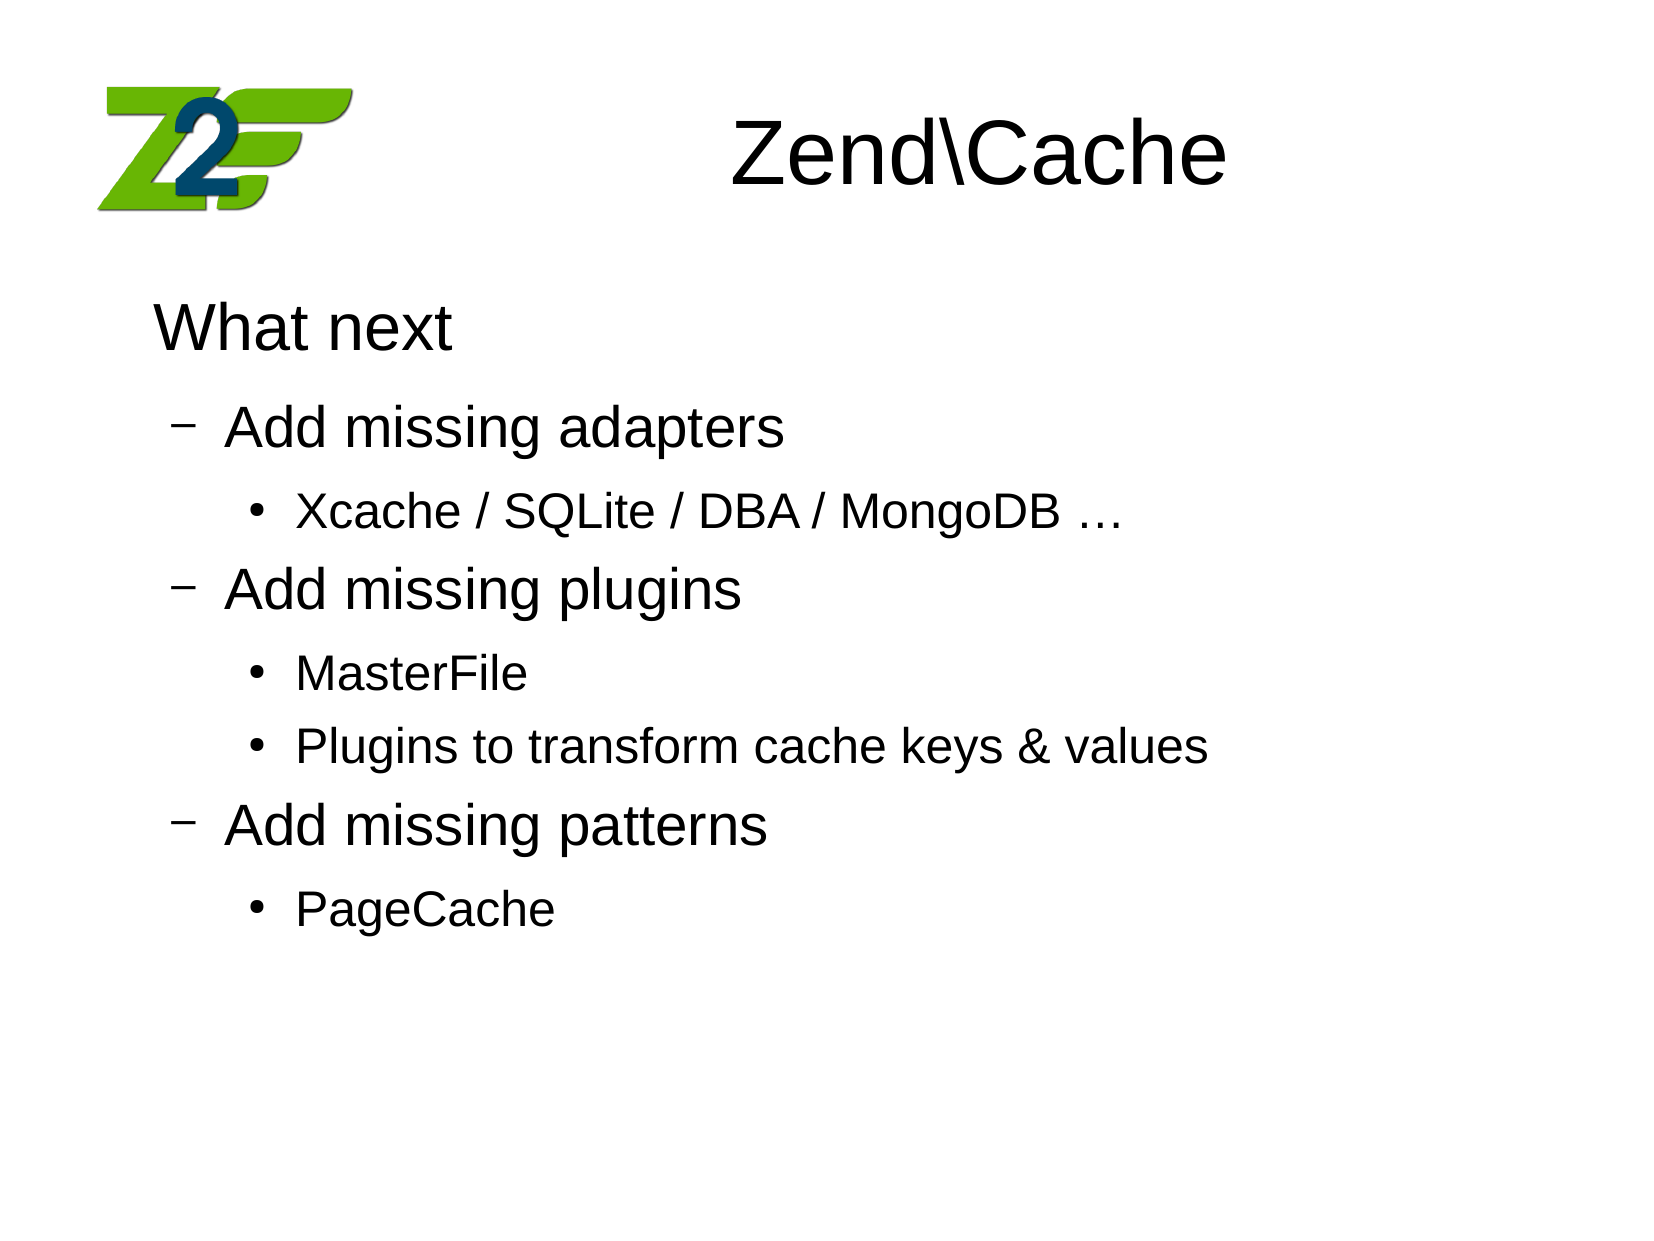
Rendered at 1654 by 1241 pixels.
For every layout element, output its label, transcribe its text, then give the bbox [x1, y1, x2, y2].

title Zend\Cache [389, 49, 1571, 257]
list What next Add missing adapters Xcache / SQLite / DBA / MongoDB … Add missing plugins MasterFile Plugins to transform cache keys & values Add missing patterns PageCache [82, 290, 1538, 1087]
picture [94, 82, 355, 213]
